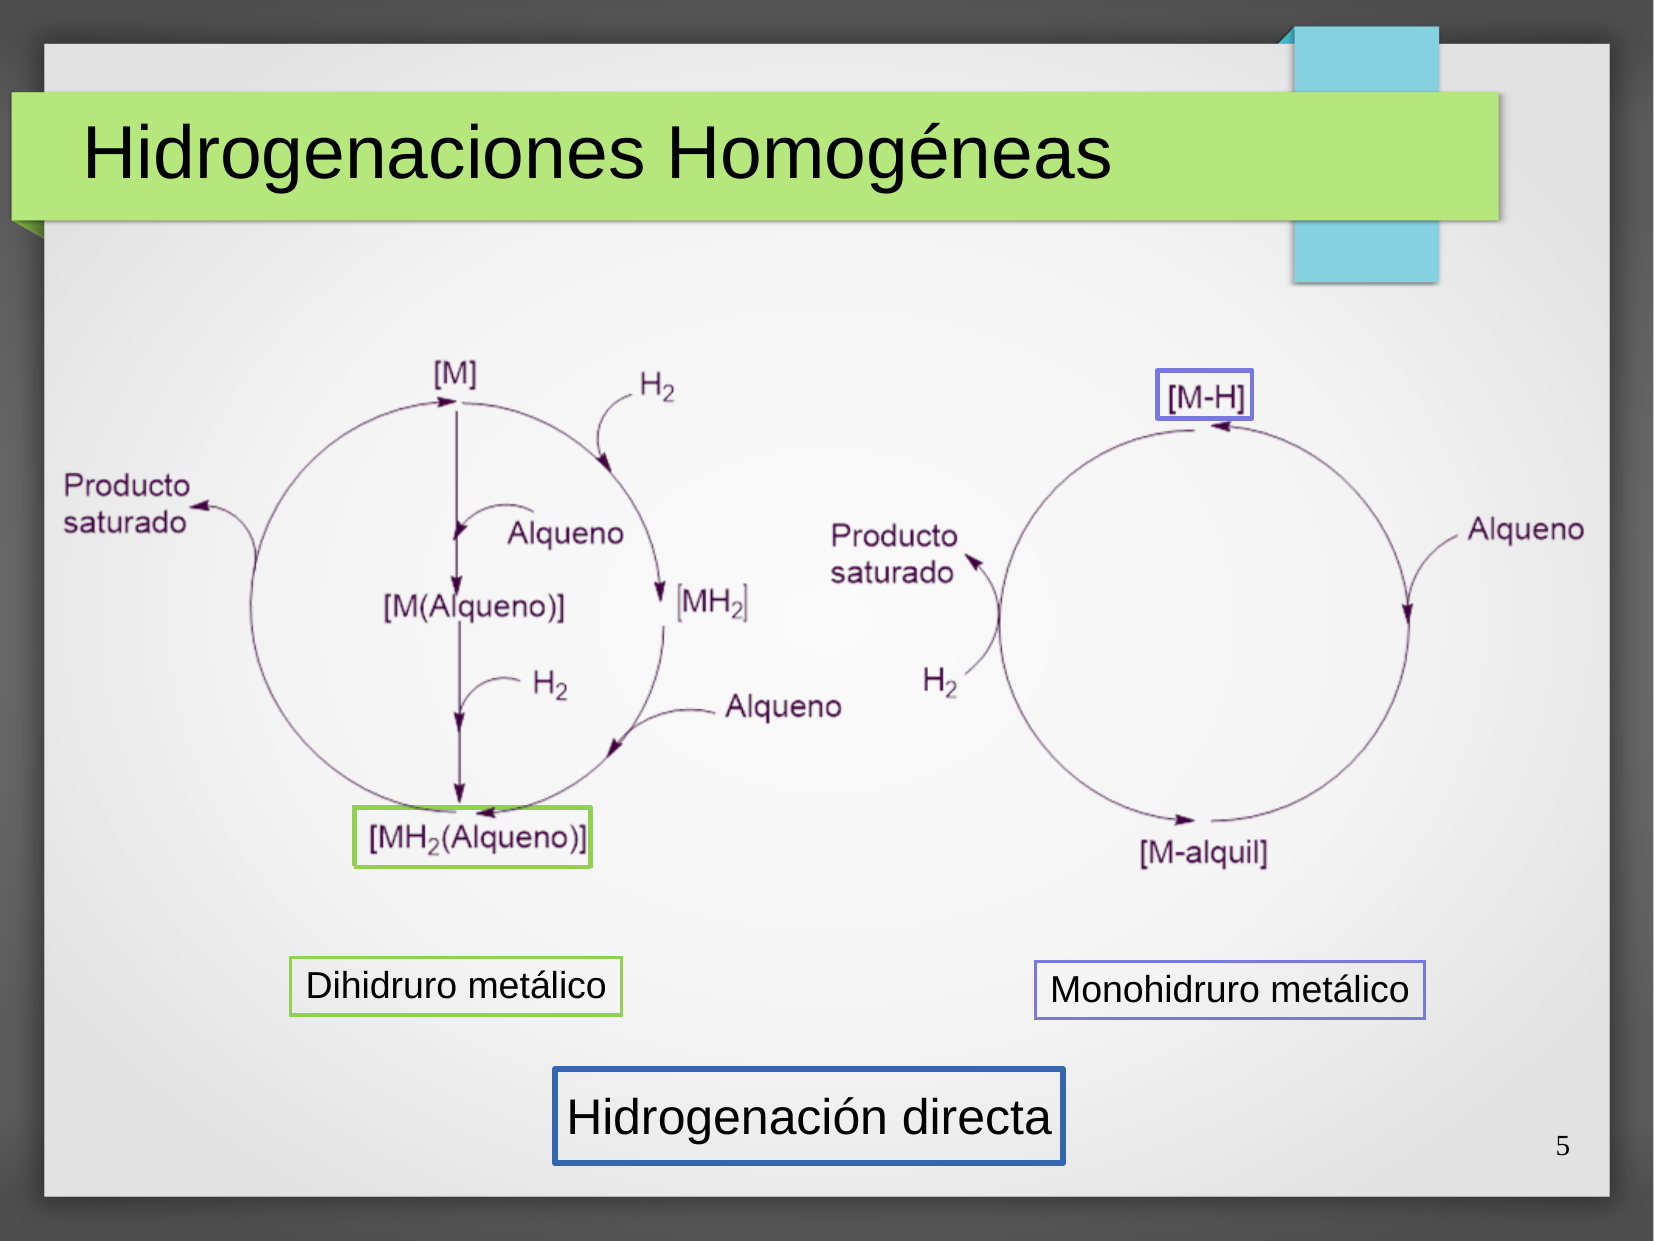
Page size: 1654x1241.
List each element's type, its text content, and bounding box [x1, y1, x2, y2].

text_box Monohidruro metálico [1035, 961, 1425, 1019]
text_box <number> [1185, 1129, 1571, 1215]
text_box Hidrogenaciones Homogéneas [82, 94, 1264, 213]
text_box Dihidruro metálico [290, 957, 622, 1016]
text_box Hidrogenación directa [555, 1069, 1063, 1164]
picture [0, 0, 1654, 1241]
